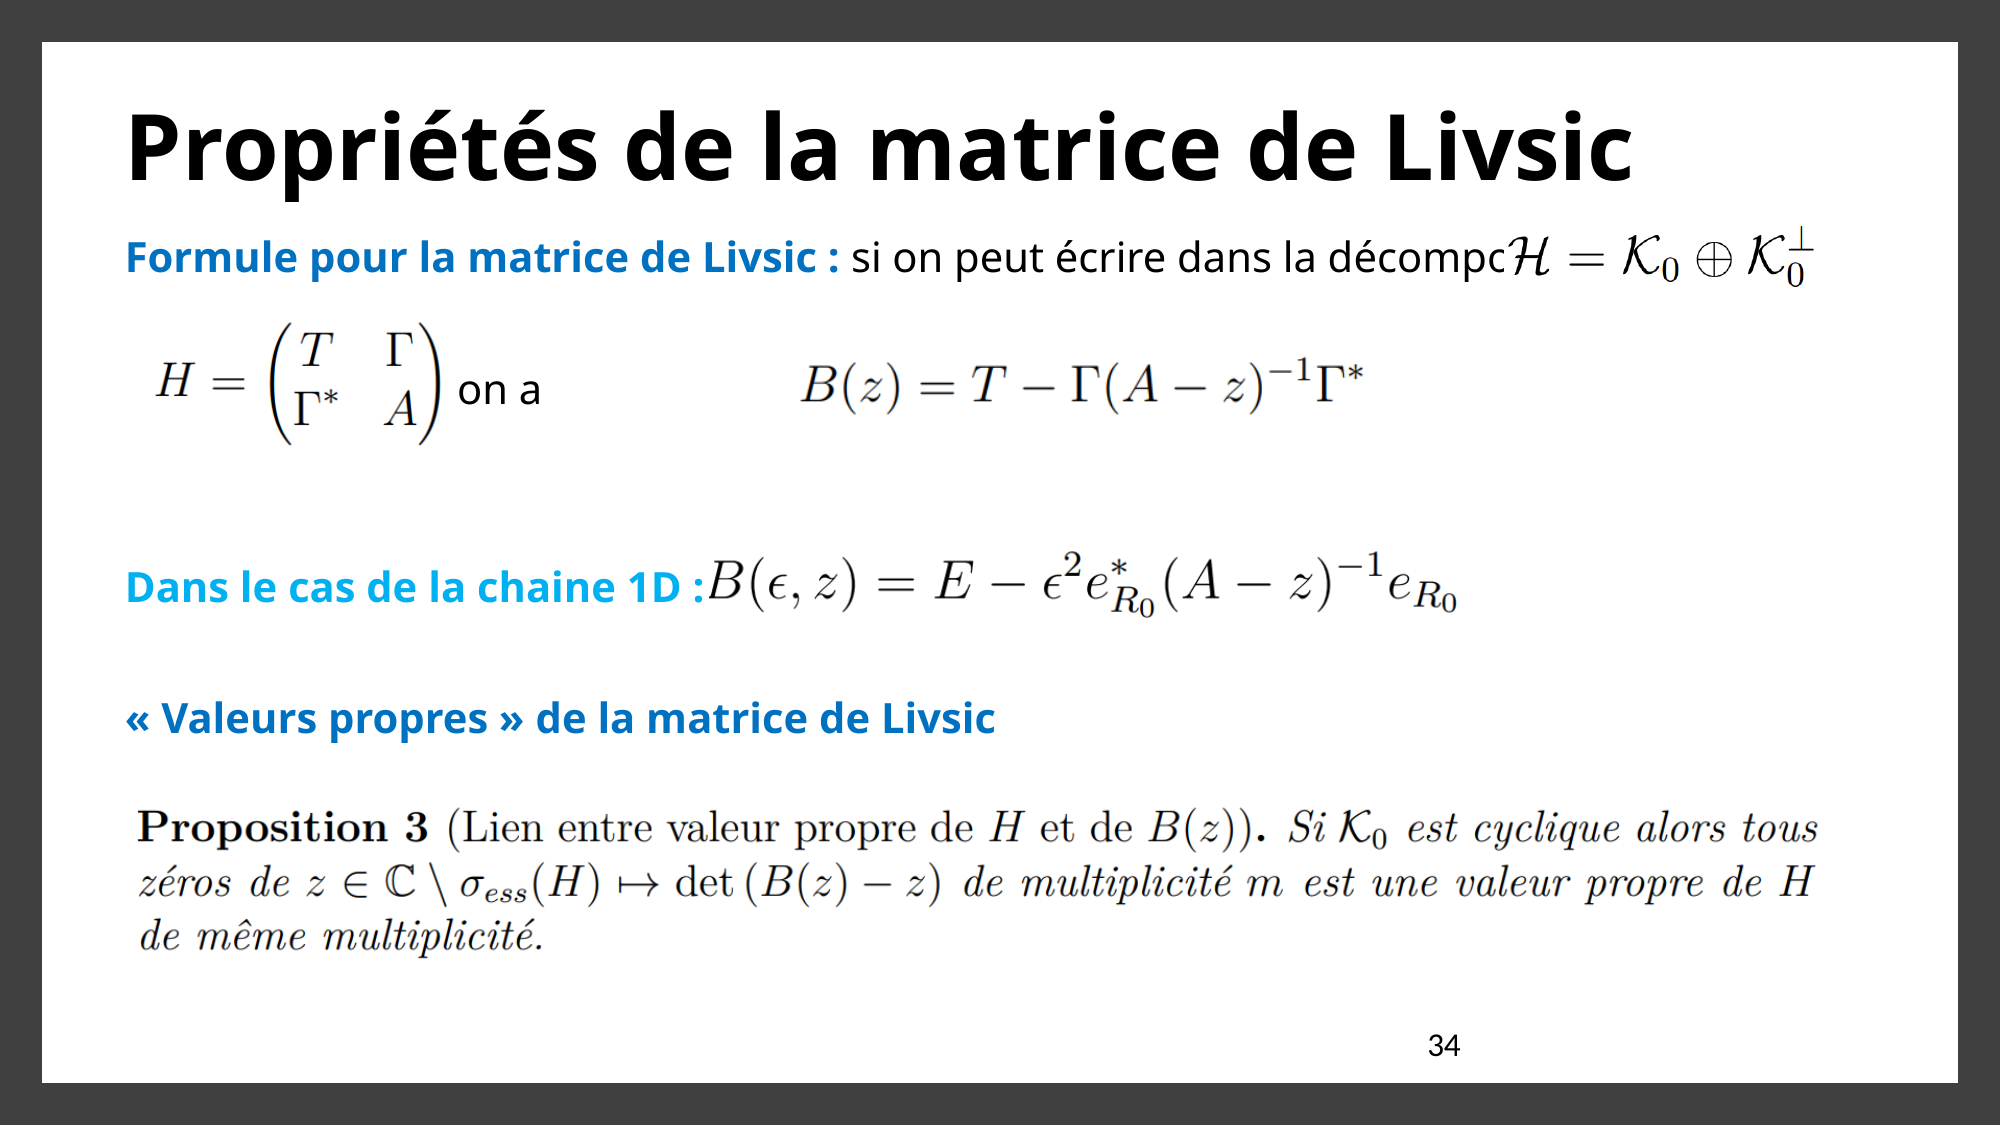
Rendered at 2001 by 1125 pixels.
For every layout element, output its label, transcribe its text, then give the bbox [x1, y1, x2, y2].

list Formule pour la matrice de Livsic : si on peut écrire dans la décomposition alors on a . Dans le cas de la chaine 1D : « Valeurs propres » de la matrice de Livsic [109, 229, 1920, 1047]
picture [137, 793, 1833, 963]
picture [1504, 224, 1819, 290]
picture [709, 536, 1465, 625]
title Propriétés de la matrice de Livsic [109, 75, 1835, 226]
picture [137, 311, 448, 451]
text_box [0, 0, 2000, 1125]
picture [798, 347, 1370, 415]
